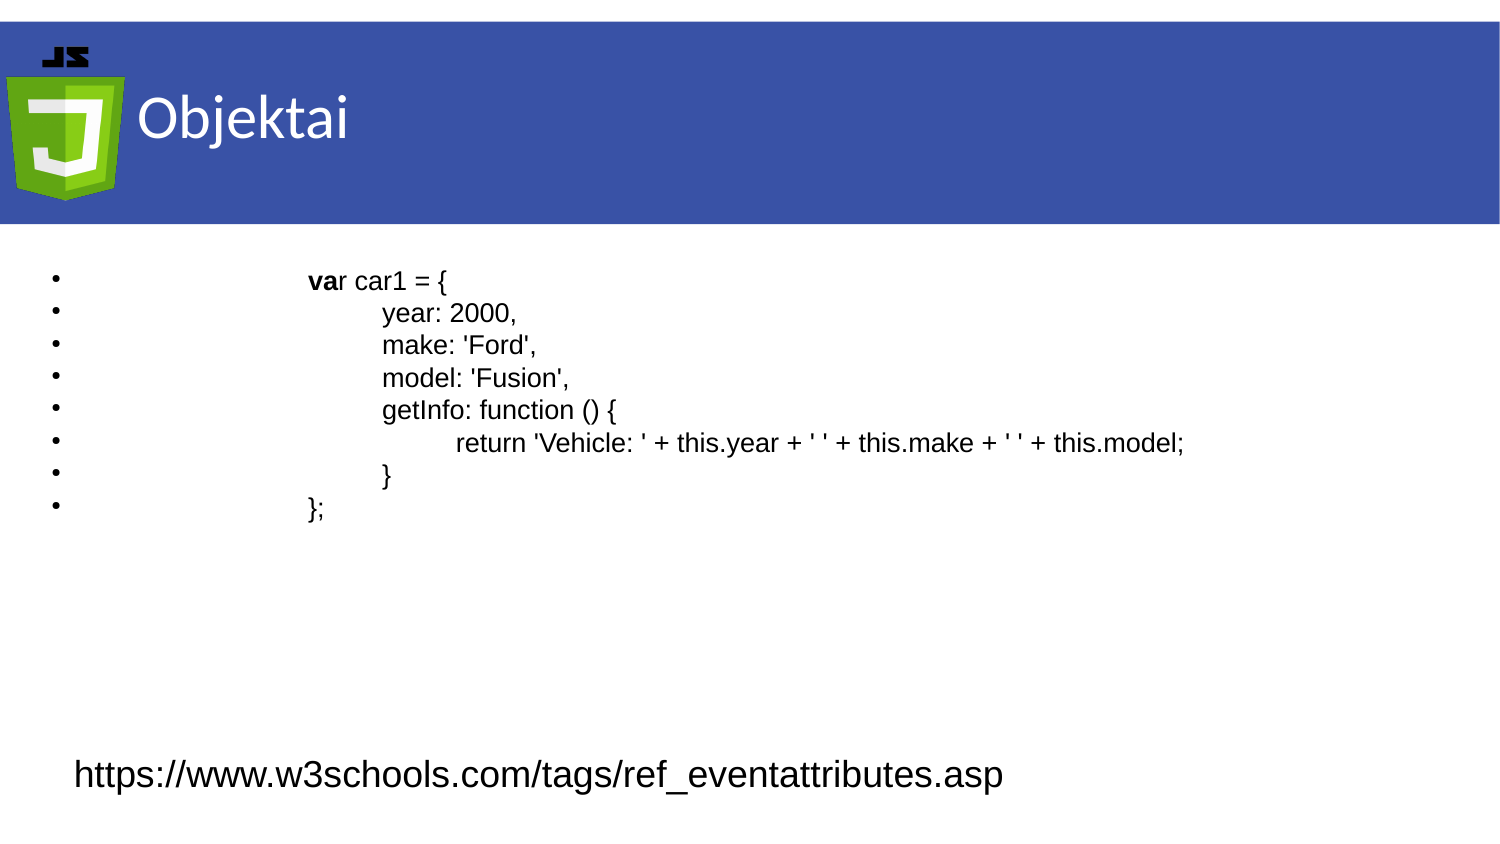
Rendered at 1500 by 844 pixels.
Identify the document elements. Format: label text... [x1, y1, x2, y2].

title Objektai [125, 72, 1500, 167]
text_box https://www.w3schools.com/tags/ref_eventattributes.asp [59, 746, 1020, 804]
text_box var car1 = { year: 2000, make: 'Ford', model: 'Fusion', getInfo: function () { return 'Vehicle: ' + this.year + ' ' + this.make + ' ' + this.model; } }; [36, 247, 1389, 789]
picture [5, 46, 125, 201]
